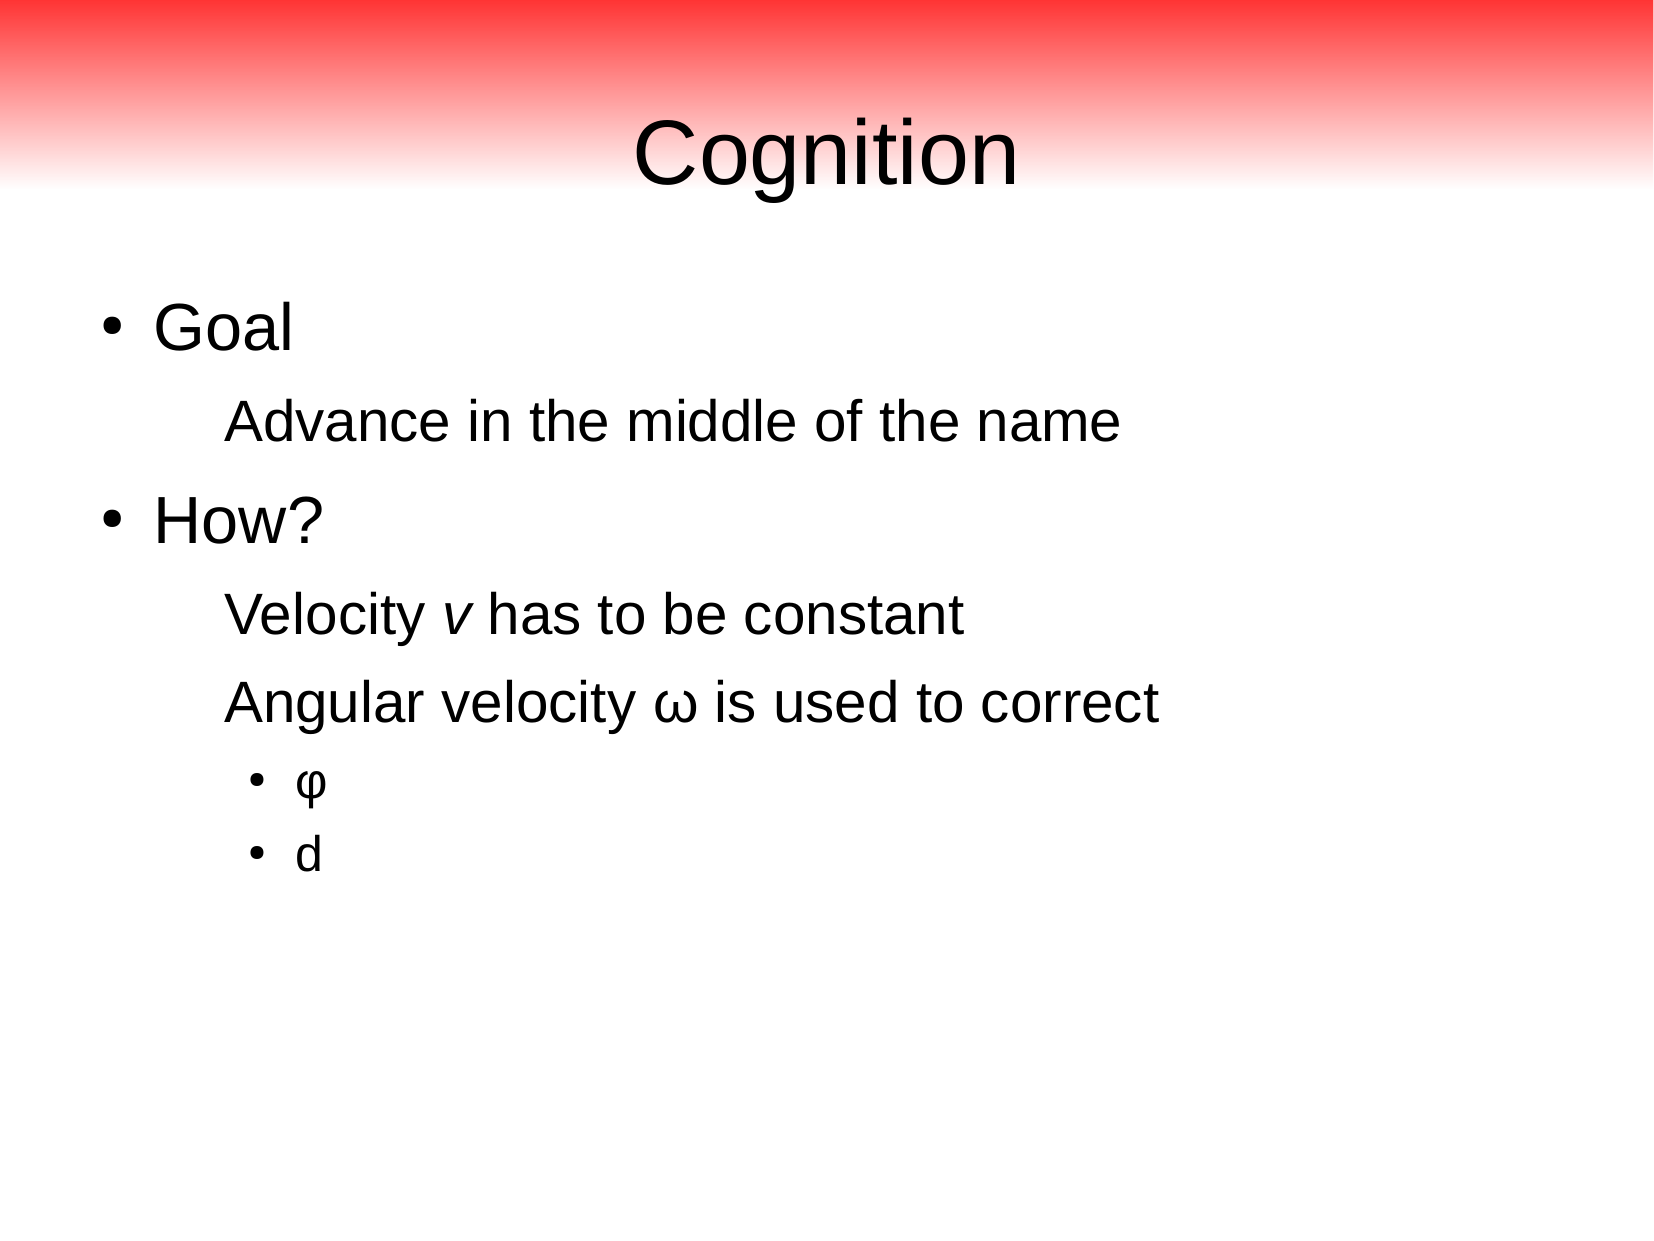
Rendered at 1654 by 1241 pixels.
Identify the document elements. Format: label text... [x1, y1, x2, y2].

title Cognition [82, 49, 1571, 257]
text_box [0, 0, 1654, 189]
list Goal Advance in the middle of the name How? Velocity v has to be constant Angular velocity ω is used to correct φ d [82, 290, 1571, 1010]
